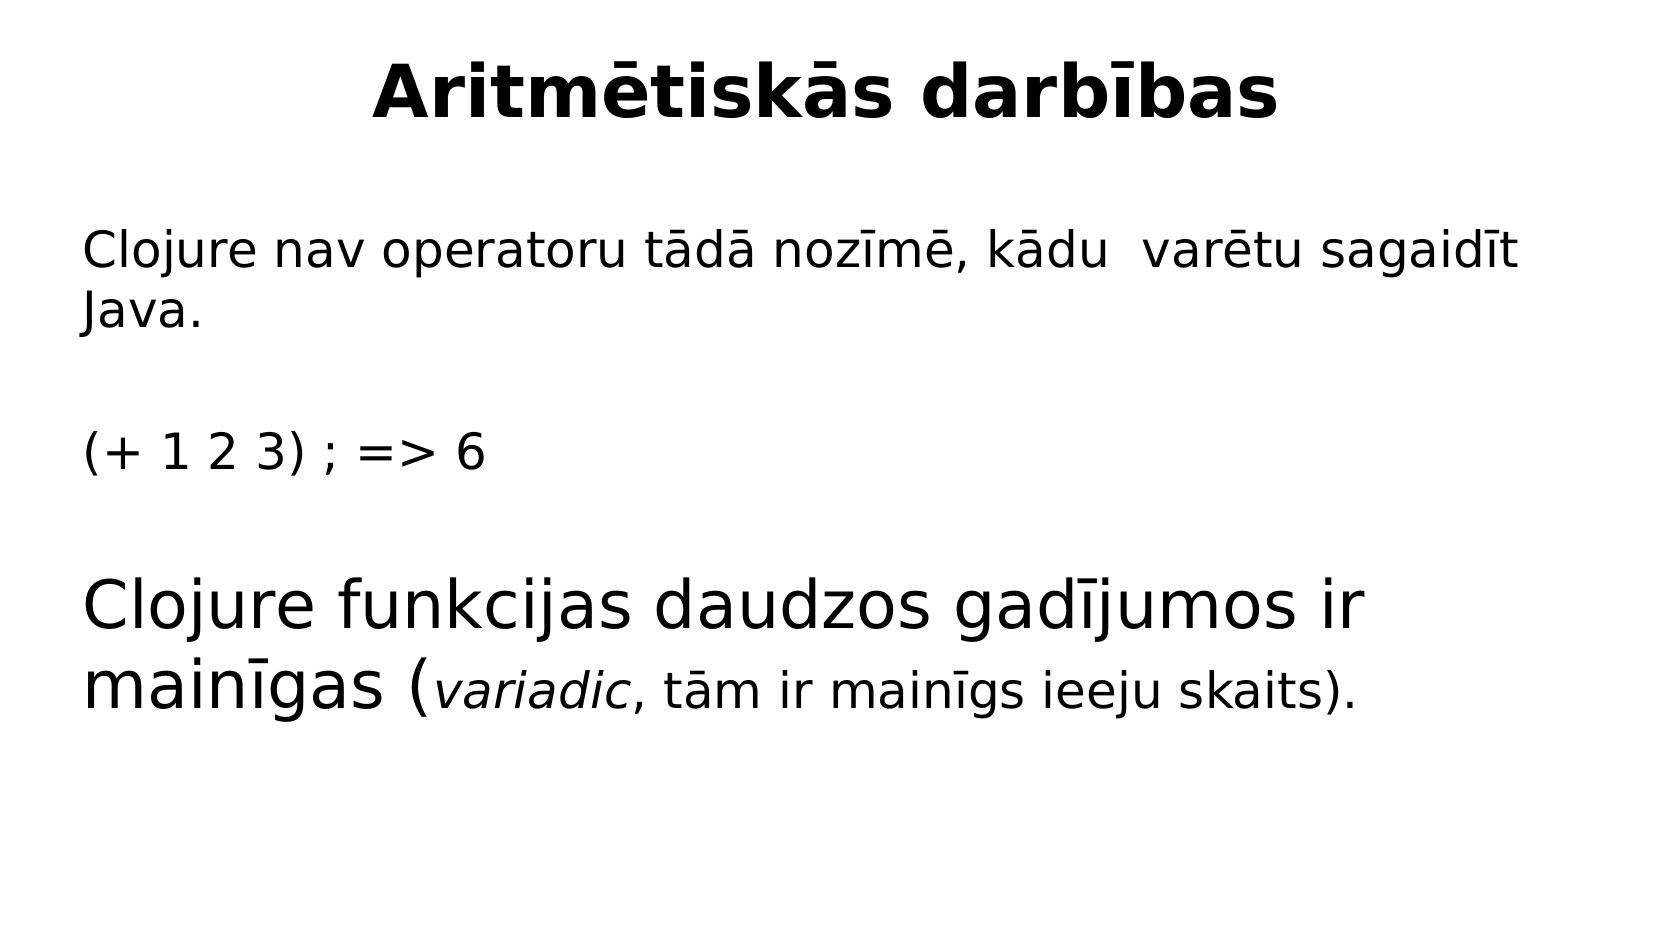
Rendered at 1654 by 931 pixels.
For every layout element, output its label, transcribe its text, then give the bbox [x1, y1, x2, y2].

title Aritmētiskās darbības [82, 37, 1571, 147]
list Clojure nav operatoru tādā nozīmē, kādu varētu sagaidīt Java. (+ 1 2 3) ; => 6 Clojure funkcijas daudzos gadījumos ir mainīgas (variadic, tām ir mainīgs ieeju skaits). [82, 217, 1571, 758]
